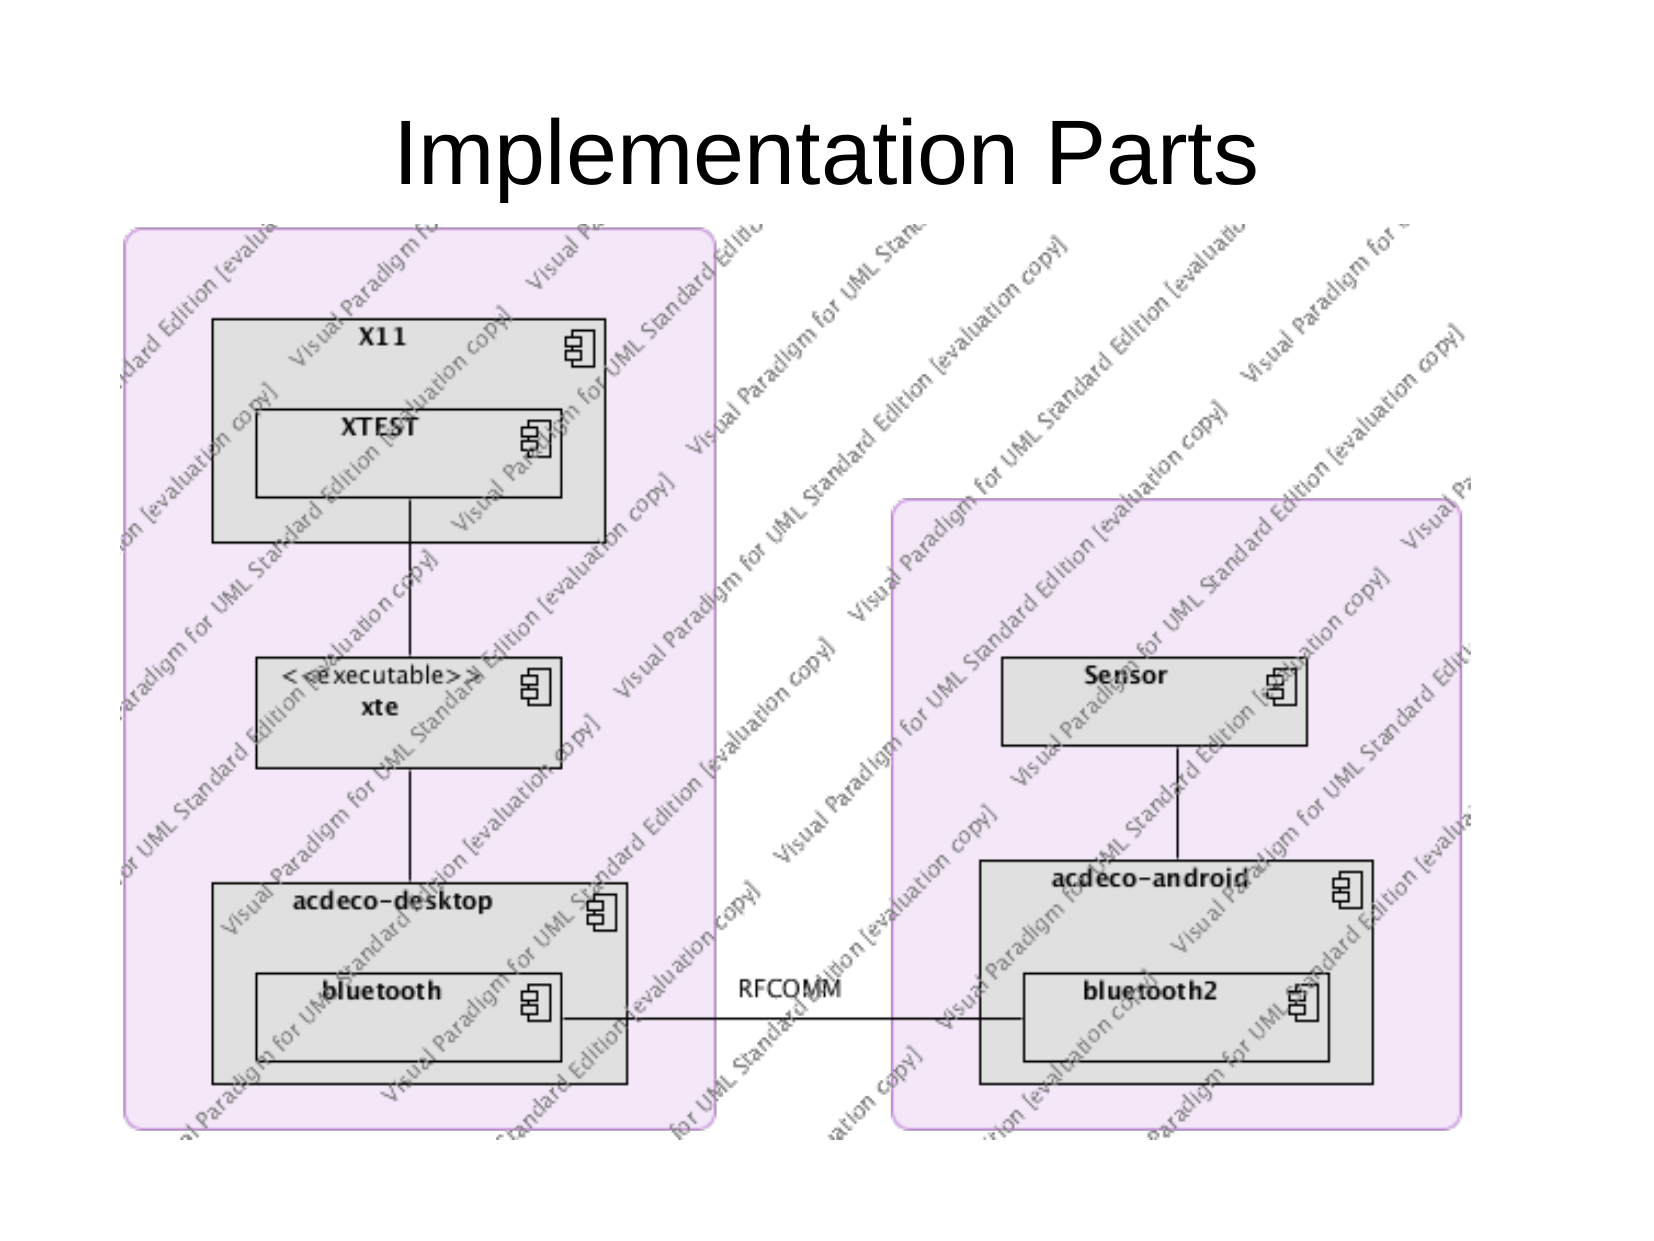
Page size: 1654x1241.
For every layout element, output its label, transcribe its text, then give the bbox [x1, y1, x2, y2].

title Implementation Parts [82, 49, 1571, 257]
picture [120, 224, 1471, 1141]
